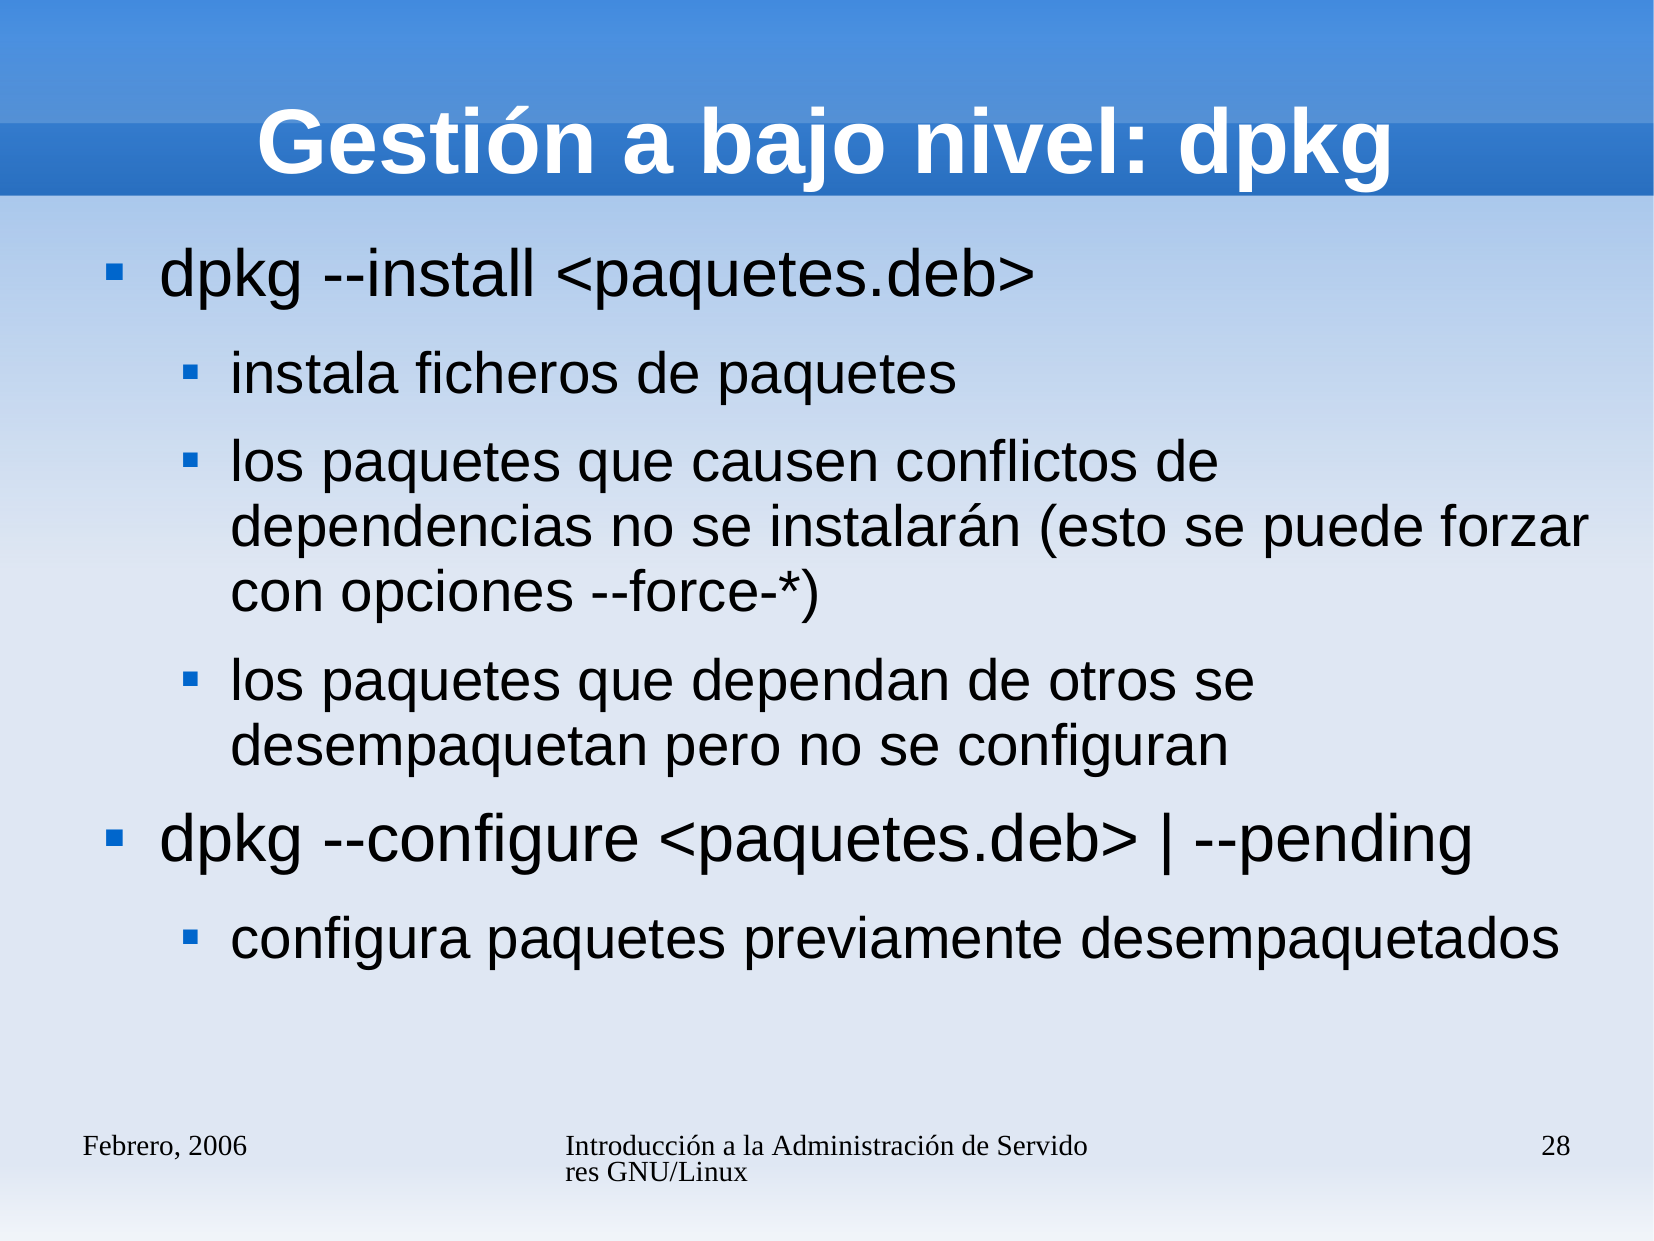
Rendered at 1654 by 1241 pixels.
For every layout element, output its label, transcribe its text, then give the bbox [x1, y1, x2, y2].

title Gestión a bajo nivel: dpkg [88, 37, 1565, 236]
picture [0, 0, 1654, 1241]
list dpkg --install <paquetes.deb> instala ficheros de paquetes los paquetes que causen conflictos de dependencias no se instalarán (esto se puede forzar con opciones --force-*) los paquetes que dependan de otros se desempaquetan pero no se configuran dpkg --configure <paquetes.deb> | --pending configura paquetes previamente desempaquetados [88, 236, 1595, 1182]
